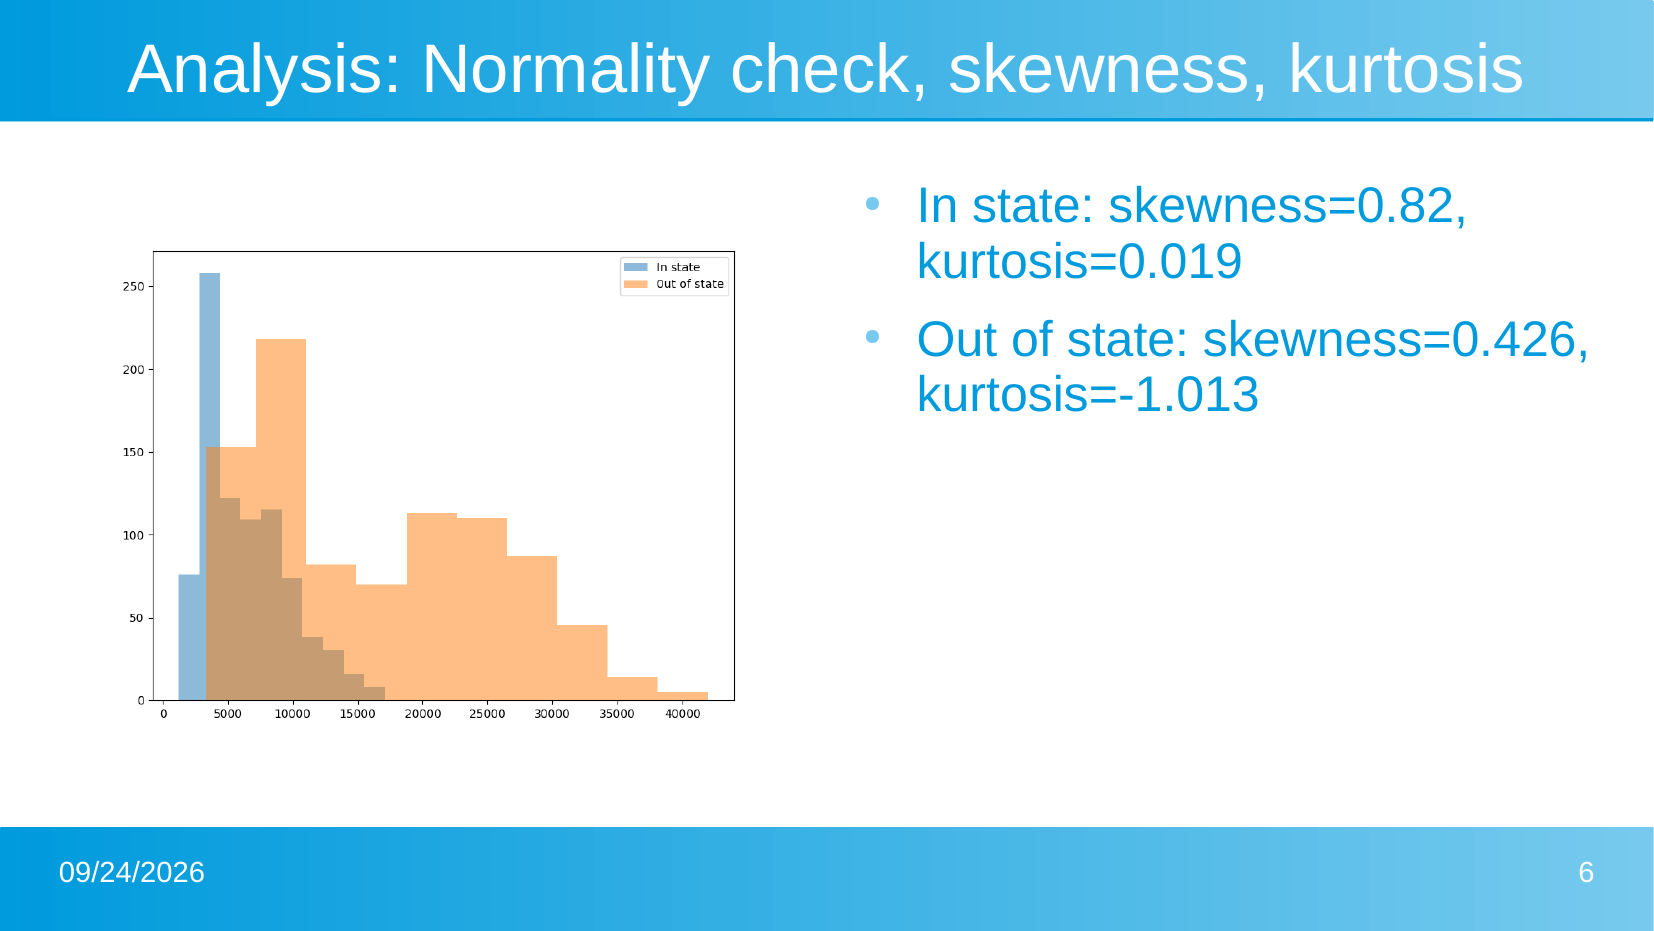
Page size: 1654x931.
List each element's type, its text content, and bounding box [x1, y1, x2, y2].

list In state: skewness=0.82, kurtosis=0.019 Out of state: skewness=0.426, kurtosis=-1.013 [845, 177, 1596, 768]
picture [58, 181, 809, 764]
title Analysis: Normality check, skewness, kurtosis [59, 29, 1595, 108]
